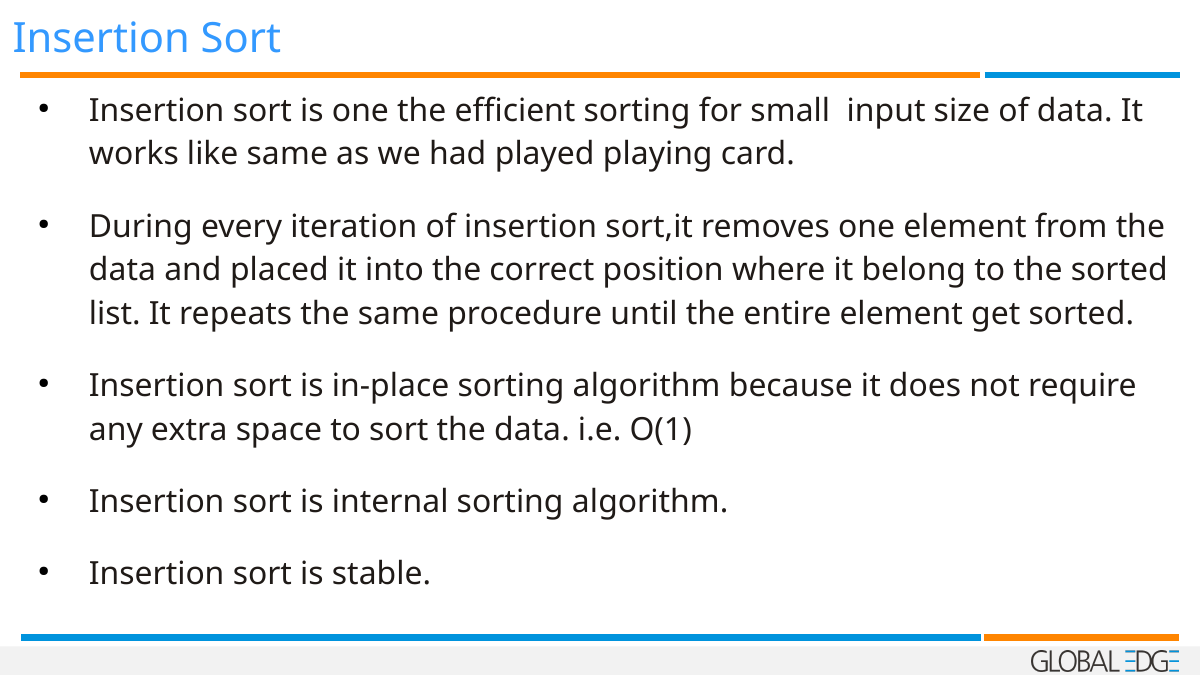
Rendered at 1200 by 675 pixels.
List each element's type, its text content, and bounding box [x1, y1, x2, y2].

title Insertion Sort [12, 9, 1088, 63]
list Insertion sort is one the efficient sorting for small input size of data. It works like same as we had played playing card. During every iteration of insertion sort,it removes one element from the data and placed it into the correct position where it belong to the sorted list. It repeats the same procedure until the entire element get sorted. Insertion sort is in-place sorting algorithm because it does not require any extra space to sort the data. i.e. O(1) Insertion sort is internal sorting algorithm. Insertion sort is stable. [21, 86, 1182, 627]
picture [1031, 650, 1179, 672]
